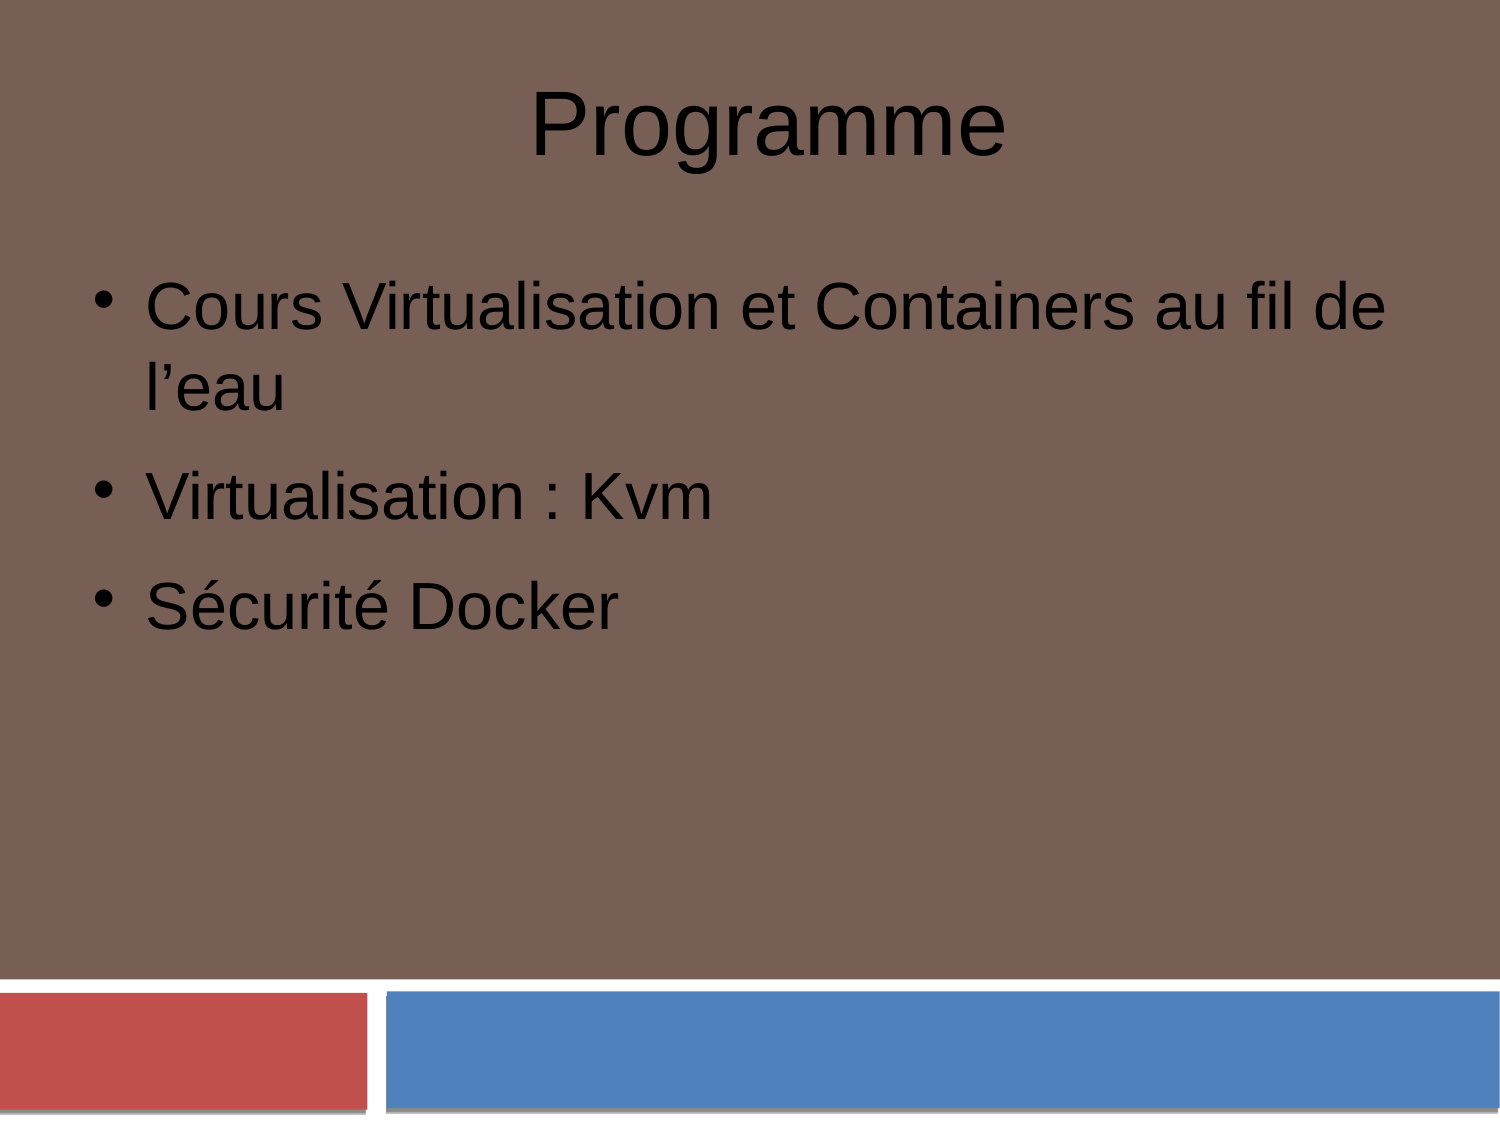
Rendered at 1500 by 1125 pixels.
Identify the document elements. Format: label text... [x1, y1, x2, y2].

text_box Cours Virtualisation et Containers au fil de l’eau Virtualisation : Kvm Sécurité Docker [74, 263, 1425, 916]
text_box Programme [100, 37, 1438, 200]
